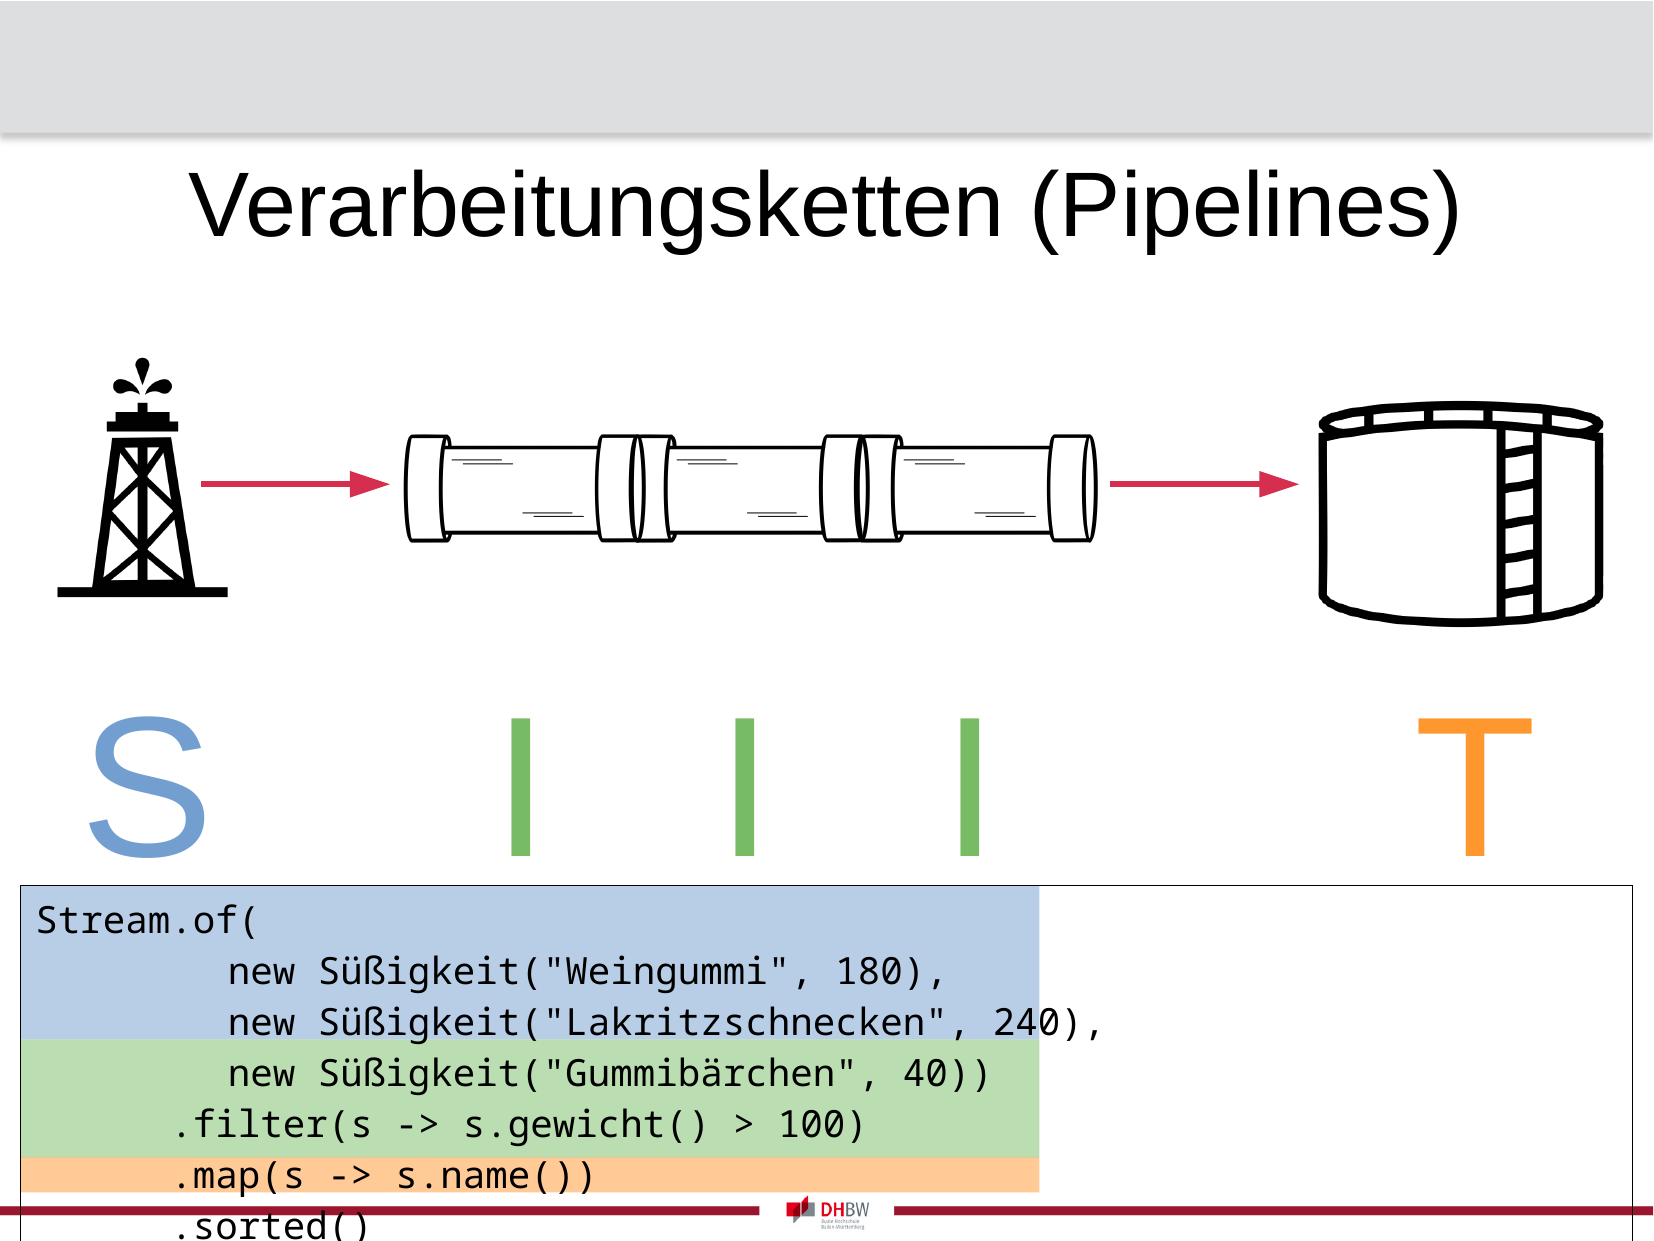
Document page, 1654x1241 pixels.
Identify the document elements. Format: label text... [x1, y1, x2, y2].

picture [288, 1221, 299, 1227]
text_box S [65, 668, 229, 907]
picture [21, 1201, 1632, 1237]
text_box T [1399, 668, 1552, 907]
text_box I [927, 668, 1013, 907]
picture [220, 1221, 232, 1237]
text_box I [478, 668, 564, 907]
title Verarbeitungsketten (Pipelines) [82, 147, 1571, 257]
picture [311, 1221, 321, 1237]
text_box Stream.of( new Süßigkeit("Weingummi", 180), new Süßigkeit("Lakritzschnecken", 240), new Süßigkeit("Gummibärchen", 40)) .filter(s -> s.gewicht() > 100) .map(s -> s.name()) .sorted() .collect(Collectors.toList()); [20, 885, 1633, 1201]
picture [0, 1, 1654, 1237]
text_box I [703, 668, 789, 907]
